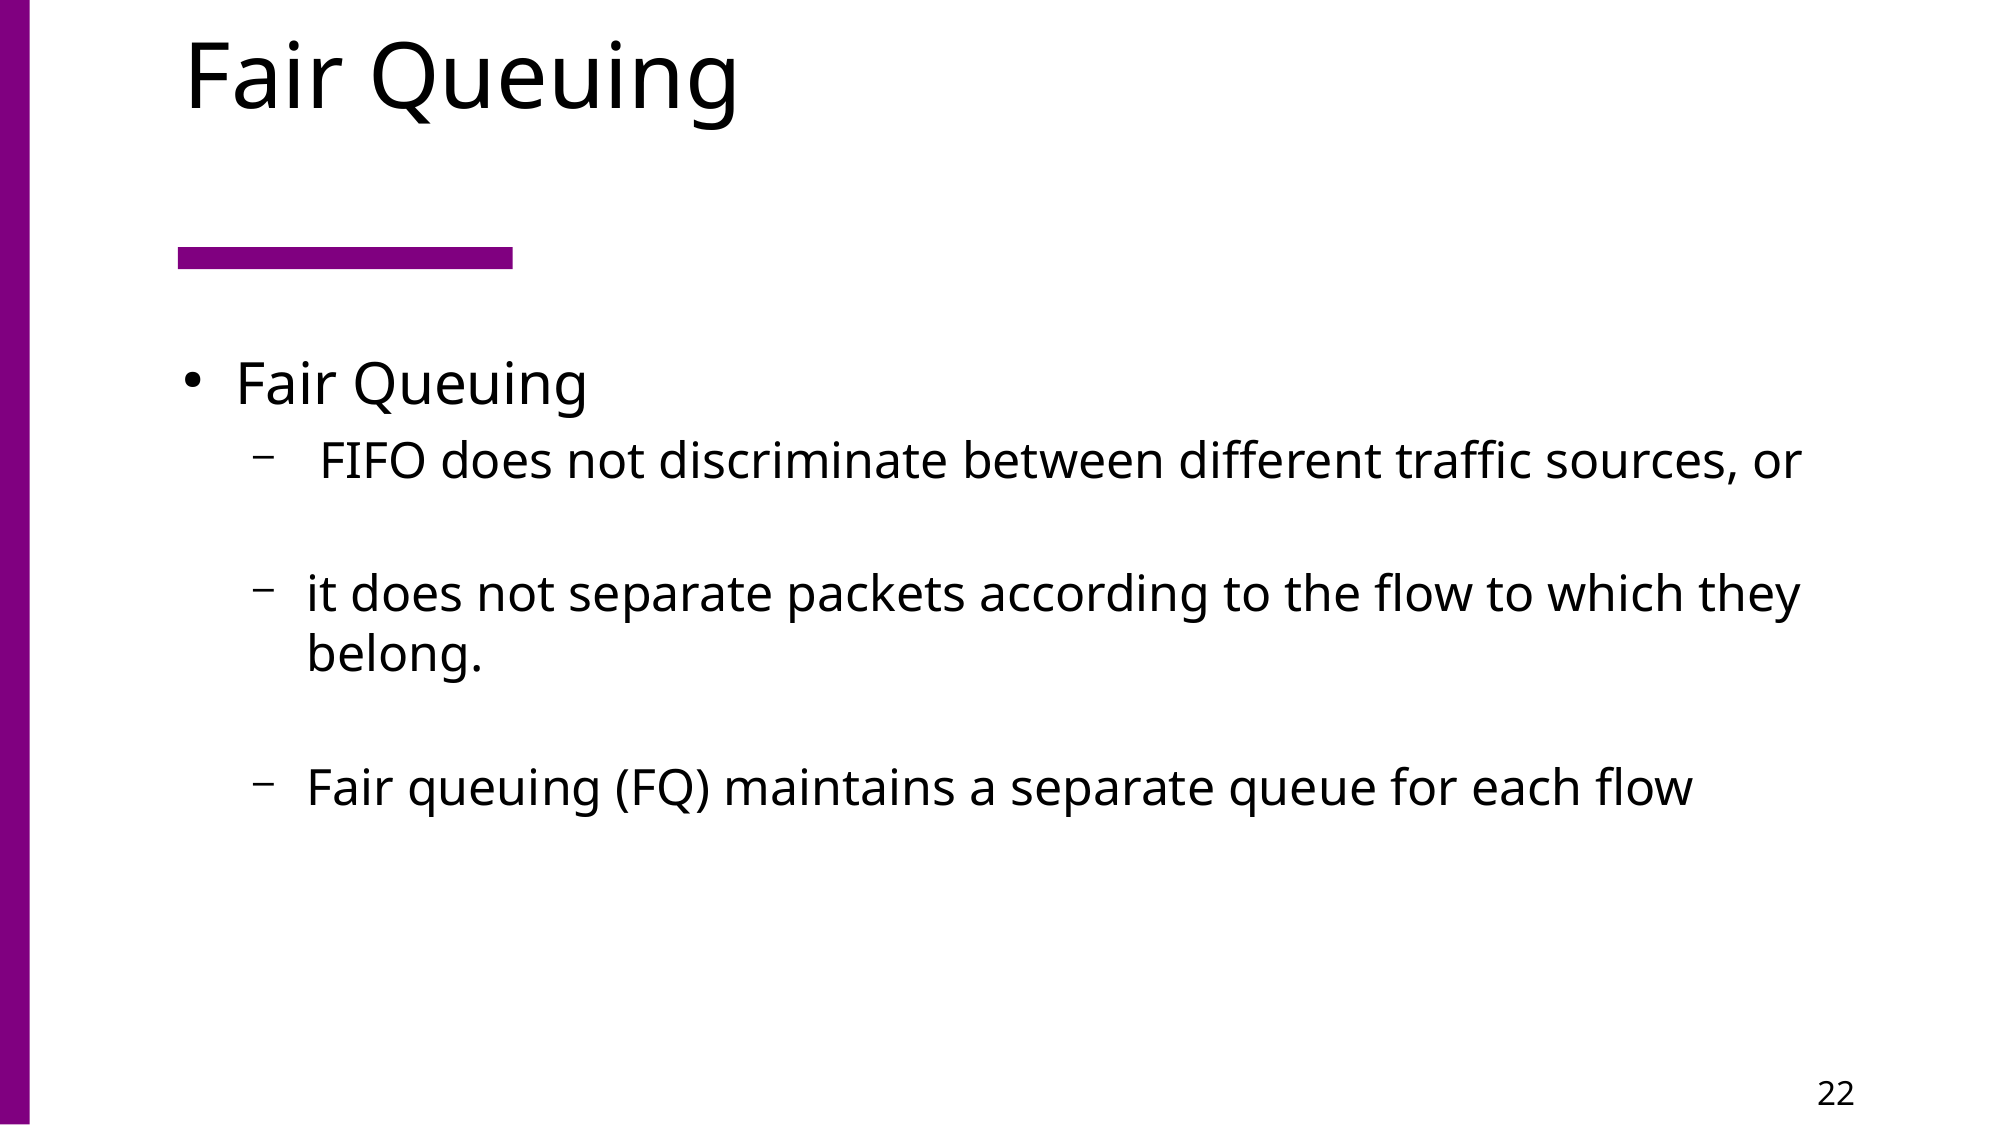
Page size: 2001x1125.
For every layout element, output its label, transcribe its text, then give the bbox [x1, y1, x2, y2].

title Fair Queuing [133, 9, 1946, 135]
list Fair Queuing FIFO does not discriminate between different traffic sources, or it does not separate packets according to the flow to which they belong. Fair queuing (FQ) maintains a separate queue for each flow [149, 184, 1959, 1024]
